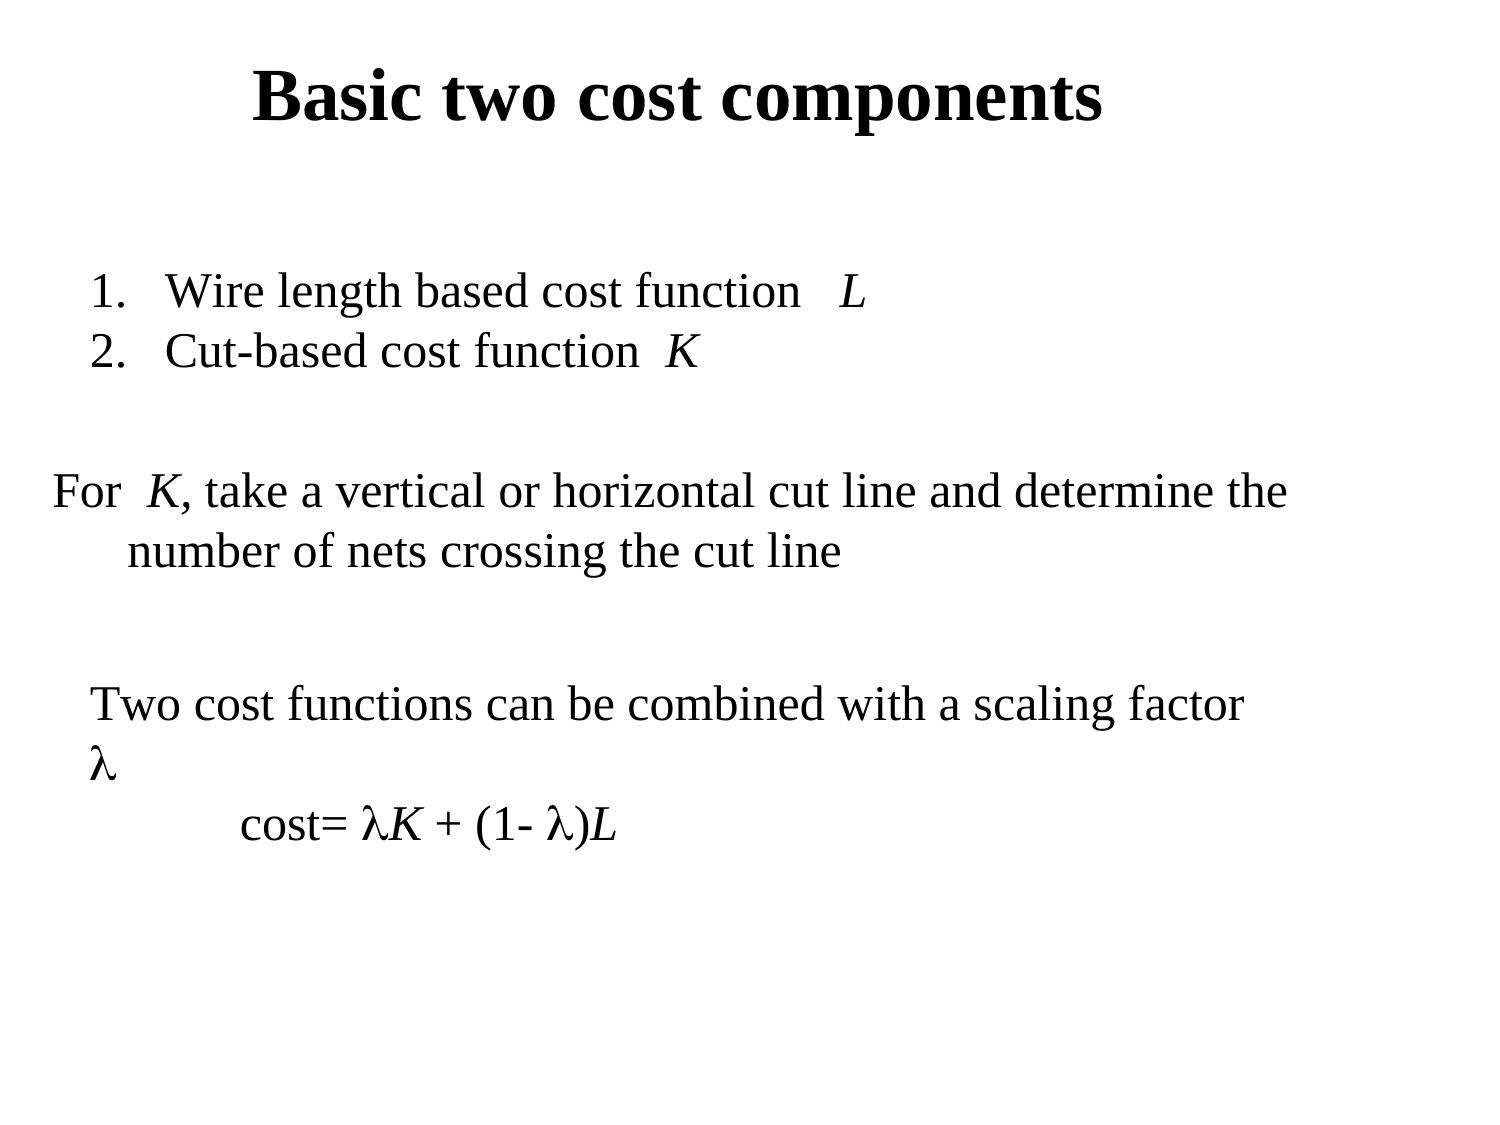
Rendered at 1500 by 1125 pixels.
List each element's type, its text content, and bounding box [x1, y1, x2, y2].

text_box Two cost functions can be combined with a scaling factor  cost= K + (1- )L [74, 662, 1300, 858]
text_box Wire length based cost function L Cut-based cost function K [75, 249, 1438, 386]
text_box Basic two cost components [237, 37, 1163, 143]
text_box For K, take a vertical or horizontal cut line and determine the number of nets crossing the cut line [37, 449, 1401, 586]
